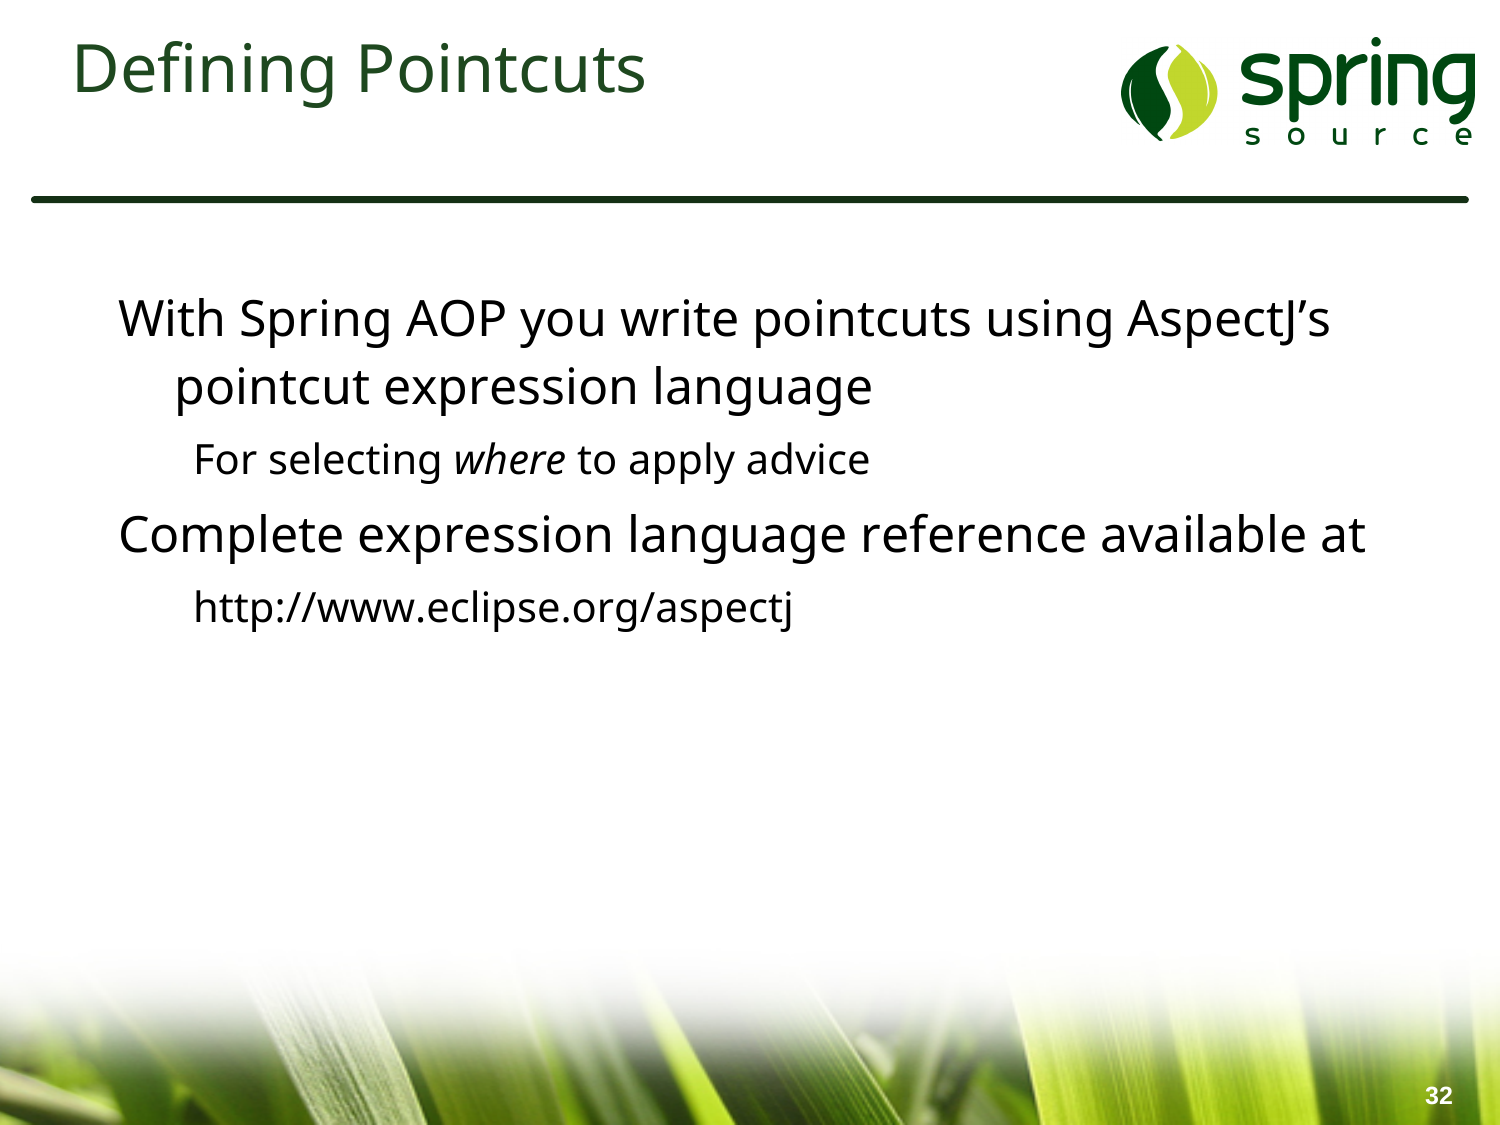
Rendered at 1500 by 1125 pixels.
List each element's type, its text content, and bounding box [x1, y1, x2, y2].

picture [0, 944, 1500, 1125]
list With Spring AOP you write pointcuts using AspectJ’s pointcut expression language For selecting where to apply advice Complete expression language reference available at http://www.eclipse.org/aspectj [103, 275, 1394, 938]
title Defining Pointcuts [56, 13, 1089, 176]
picture [1121, 37, 1475, 145]
